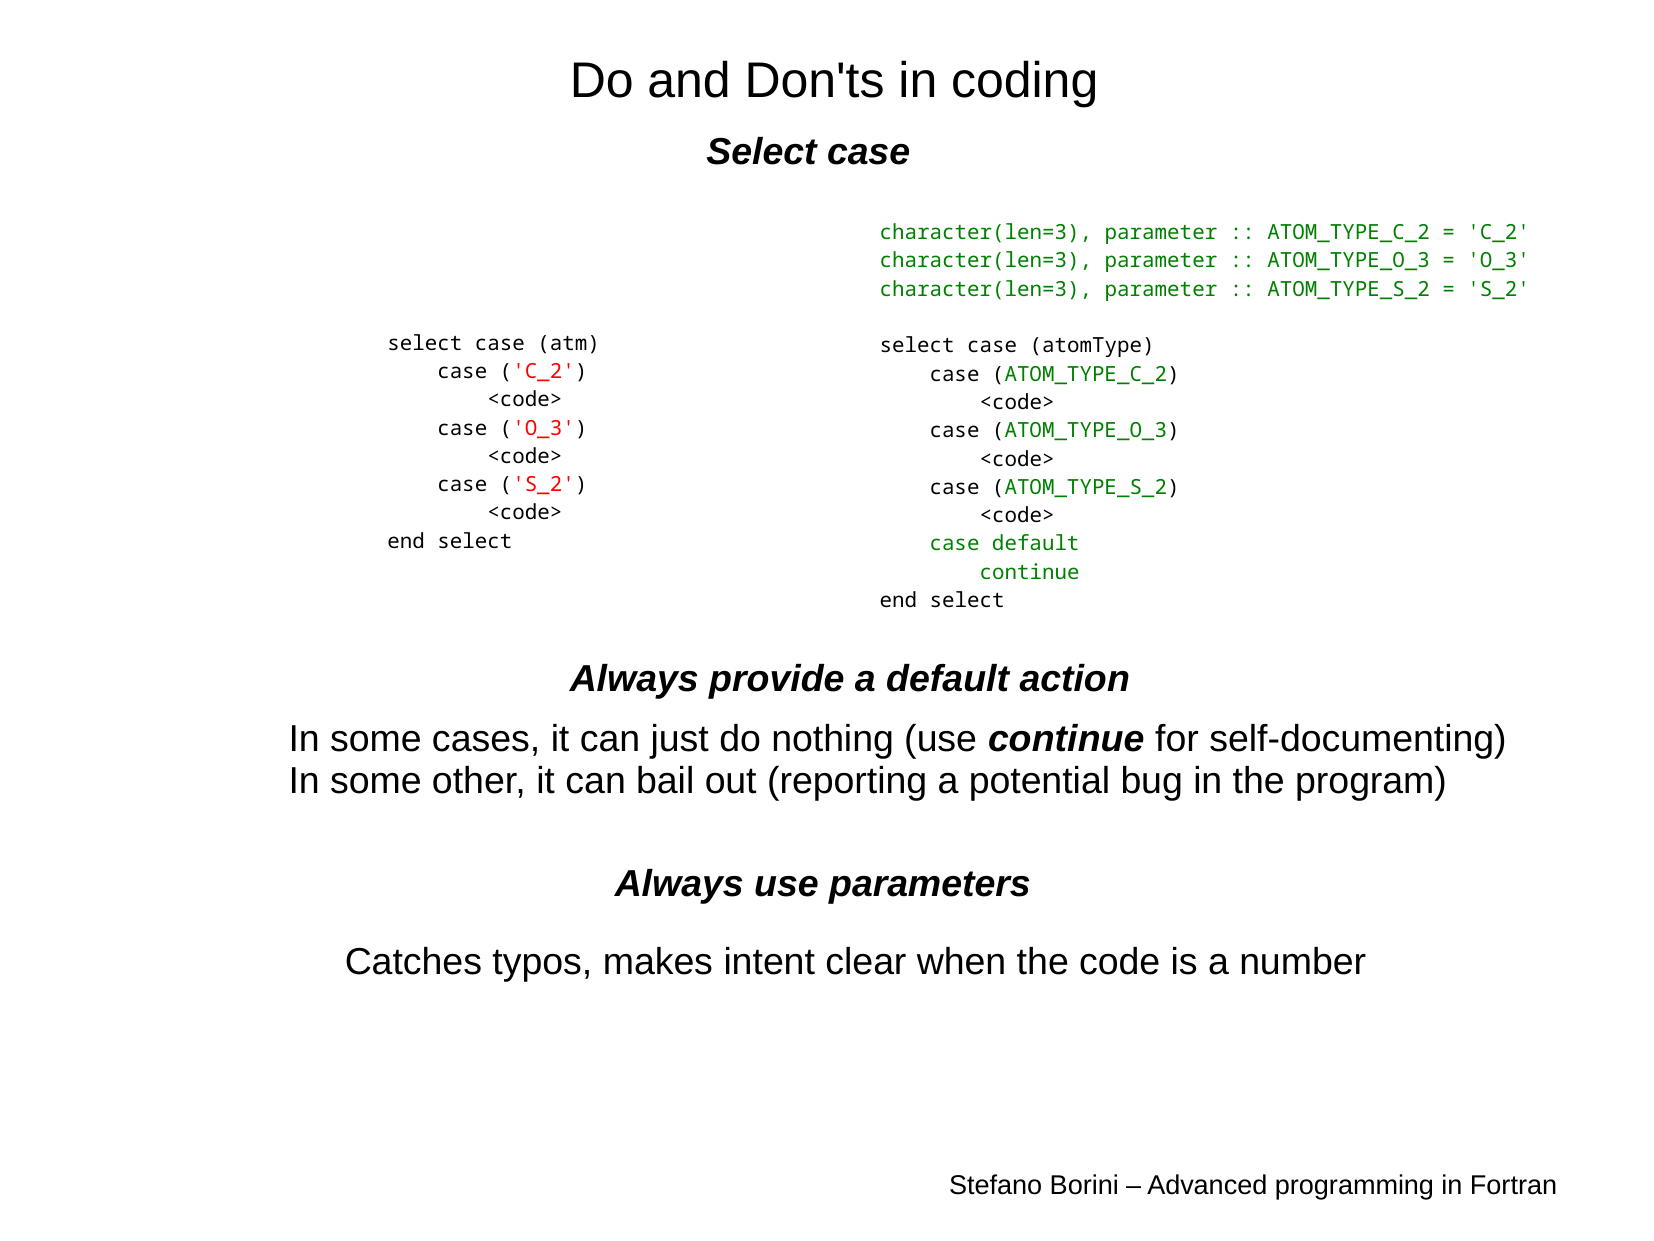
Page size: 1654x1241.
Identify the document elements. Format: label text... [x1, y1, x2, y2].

text_box In some cases, it can just do nothing (use continue for self-documenting) In some other, it can bail out (reporting a potential bug in the program) [273, 710, 1524, 810]
text_box Catches typos, makes intent clear when the code is a number [330, 933, 1384, 991]
text_box select case (atm) case ('C_2') <code> case ('O_3') <code> case ('S_2') <code> end select [372, 320, 616, 544]
text_box Do and Don'ts in coding [555, 44, 1126, 116]
text_box Always use parameters [600, 855, 1051, 916]
text_box character(len=3), parameter :: ATOM_TYPE_C_2 = 'C_2' character(len=3), parameter :: ATOM_TYPE_O_3 = 'O_3' character(len=3), parameter :: ATOM_TYPE_S_2 = 'S_2' select case (atomType) case (ATOM_TYPE_C_2) <code> case (ATOM_TYPE_O_3) <code> case (ATOM_TYPE_S_2) <code> case default continue end select [864, 210, 1546, 589]
text_box Select case [691, 123, 926, 181]
text_box Always provide a default action [555, 650, 1171, 708]
